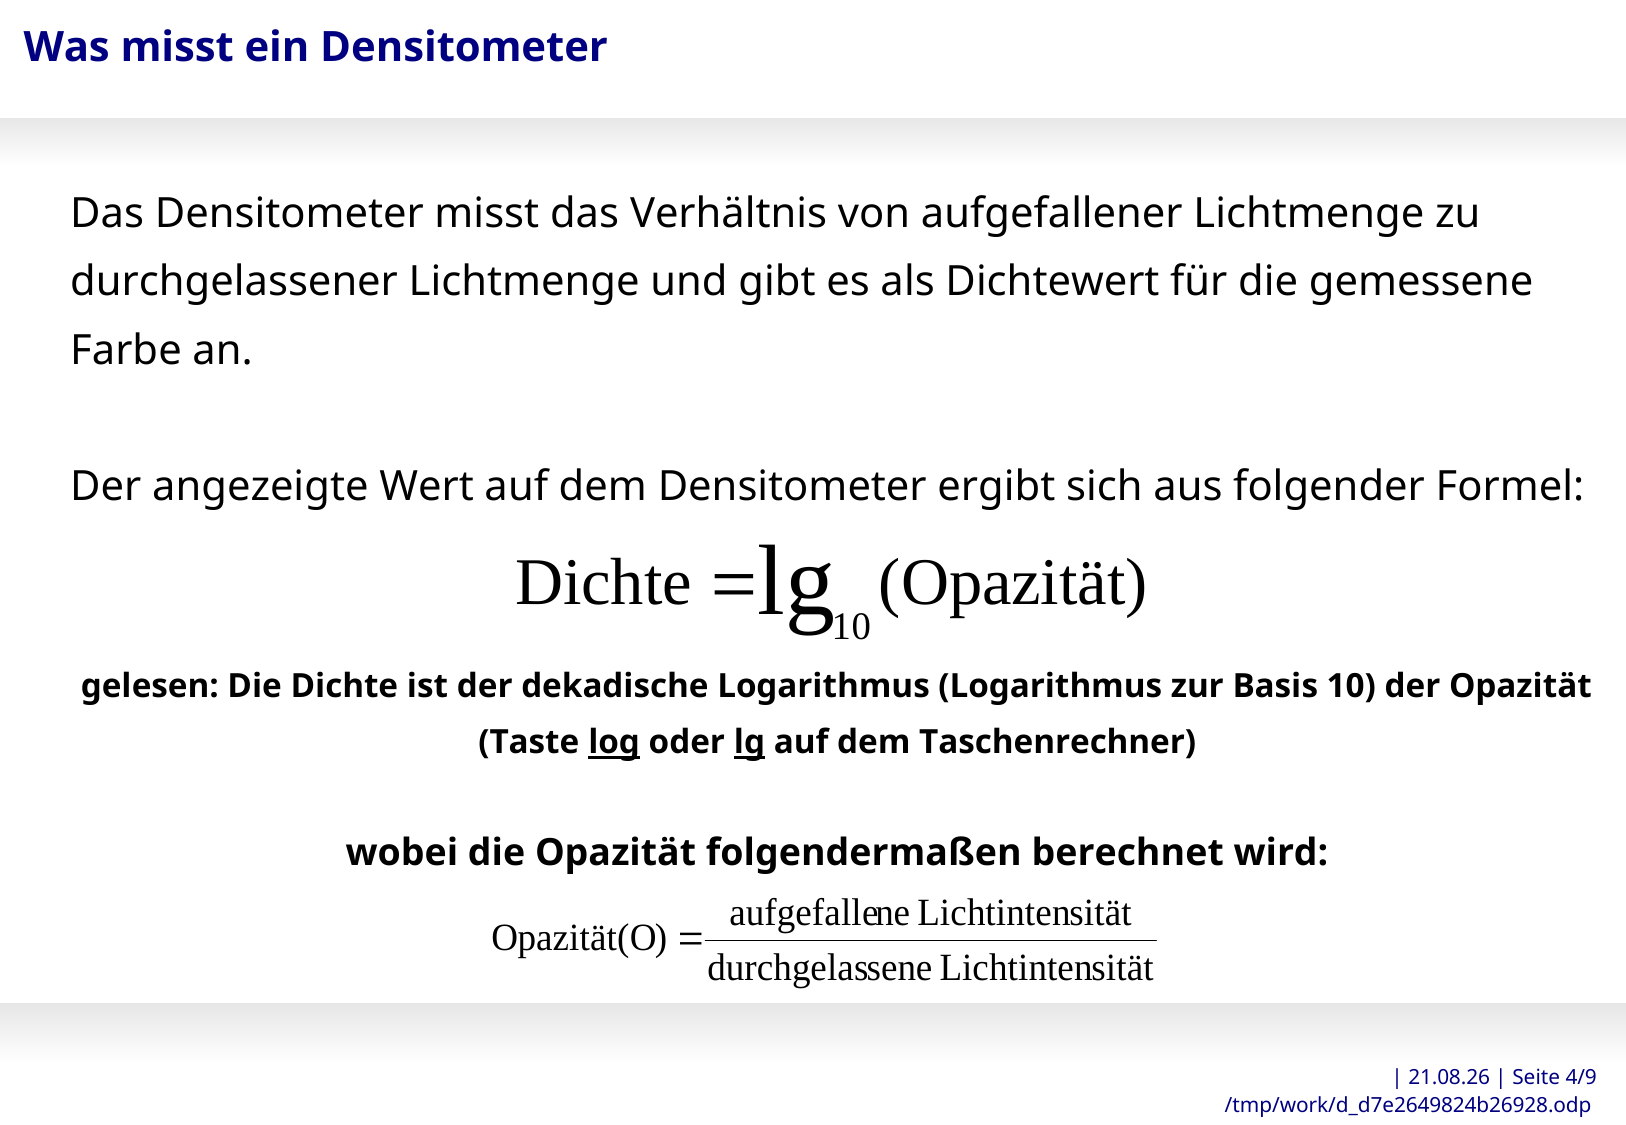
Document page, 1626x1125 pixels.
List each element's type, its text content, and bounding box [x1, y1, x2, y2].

text_box gelesen: Die Dichte ist der dekadische Logarithmus (Logarithmus zur Basis 10) der Opazität (Taste log oder lg auf dem Taschenrechner) wobei die Opazität folgendermaßen berechnet wird: [50, 651, 1626, 852]
chart [505, 526, 1160, 651]
title Was misst ein Densitometer [23, 5, 1600, 154]
list Das Densitometer misst das Verhältnis von aufgefallener Lichtmenge zu durchgelassener Lichtmenge und gibt es als Dichtewert für die gemessene Farbe an. Der angezeigte Wert auf dem Densitometer ergibt sich aus folgender Formel: [23, 171, 1588, 514]
chart [486, 888, 1163, 995]
